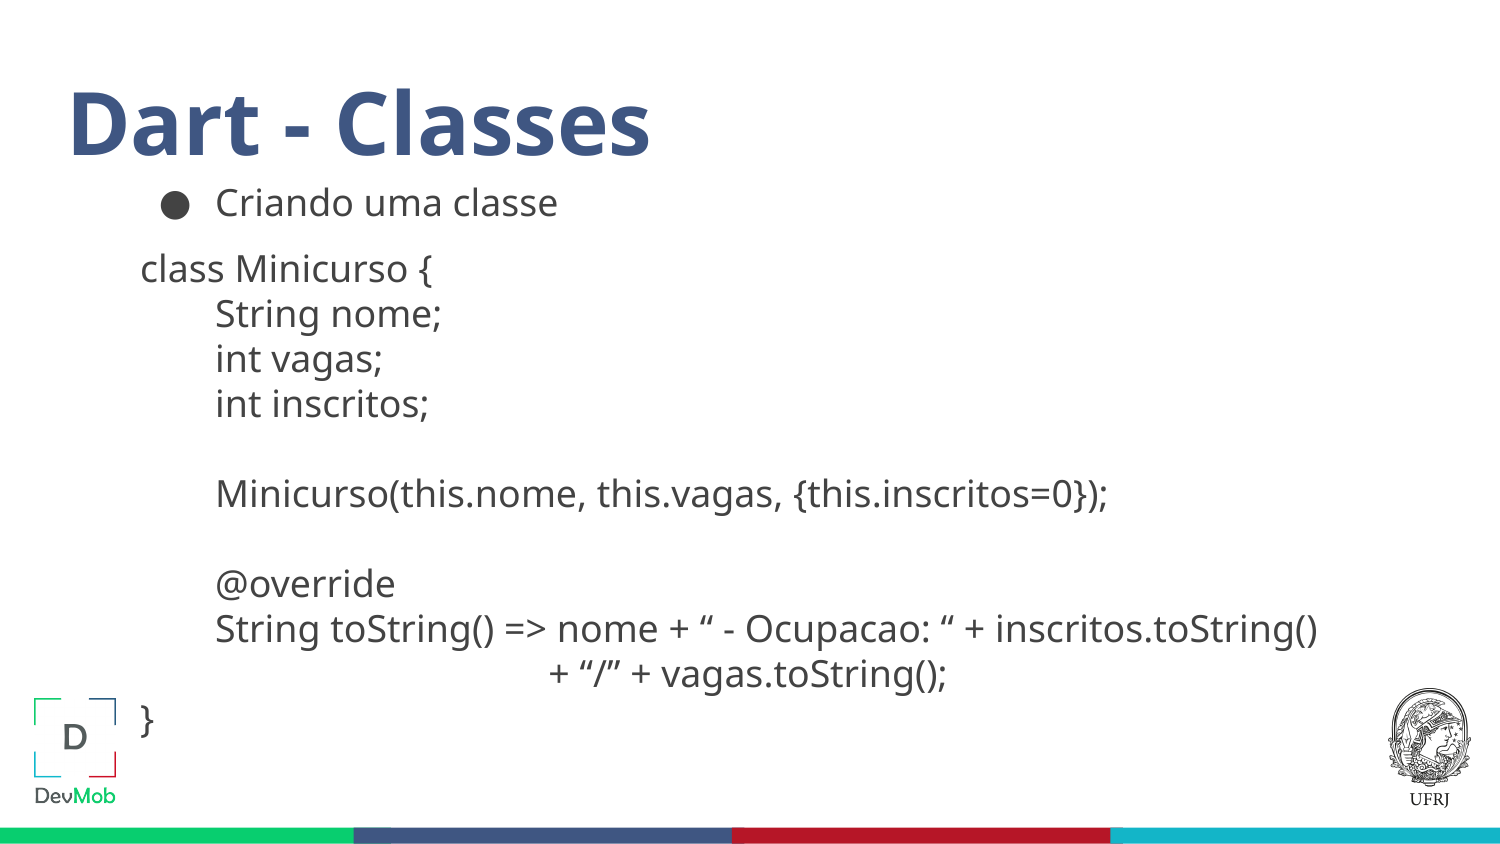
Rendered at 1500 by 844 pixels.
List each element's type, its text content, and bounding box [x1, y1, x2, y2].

picture [1388, 688, 1471, 808]
picture [34, 698, 116, 808]
list Criando uma classe class Minicurso { String nome; int vagas; int inscritos; Minicurso(this.nome, this.vagas, {this.inscritos=0}); @override String toString() => nome + “ - Ocupacao: “ + inscritos.toString() + “/” + vagas.toString(); } [125, 167, 1375, 752]
title Dart - Classes [51, 51, 1449, 189]
